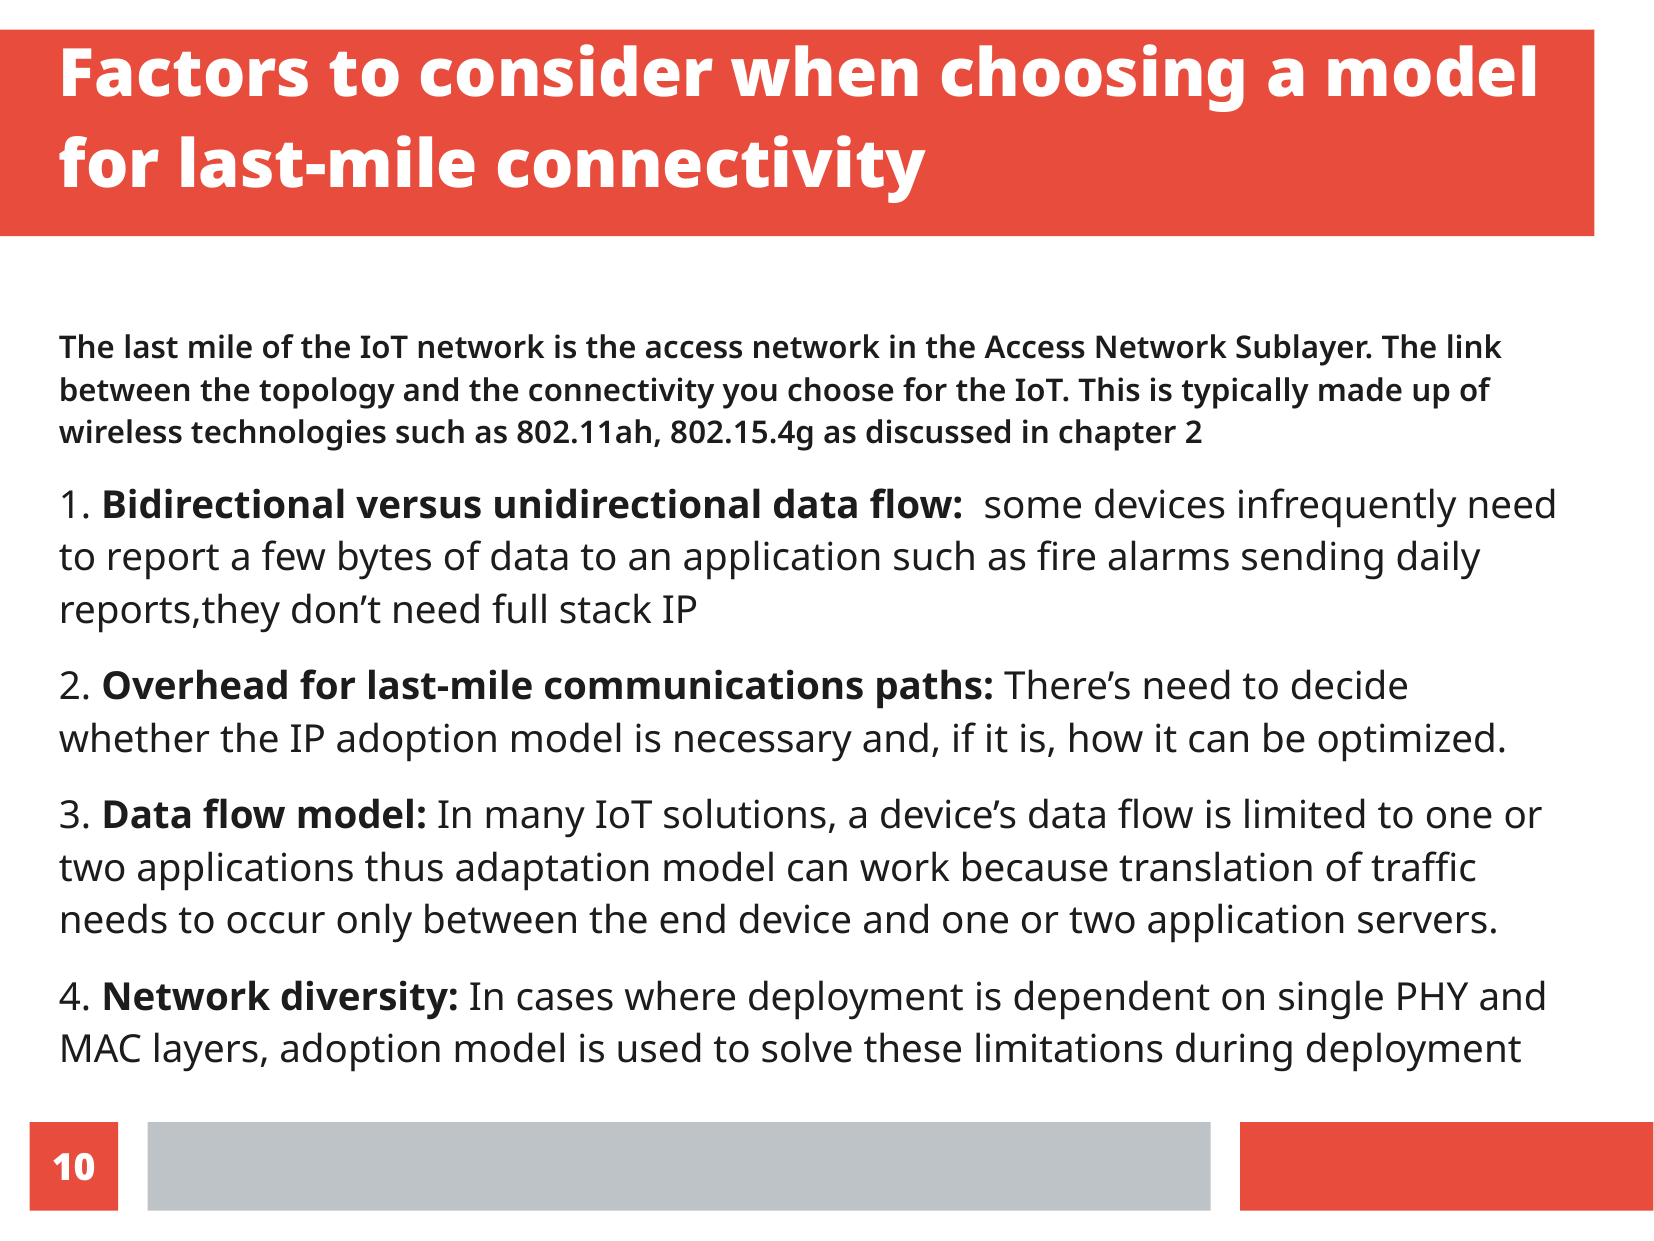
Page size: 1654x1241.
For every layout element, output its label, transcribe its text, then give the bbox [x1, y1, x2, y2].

list The last mile of the IoT network is the access network in the Access Network Sublayer. The link between the topology and the connectivity you choose for the IoT. This is typically made up of wireless technologies such as 802.11ah, 802.15.4g as discussed in chapter 2 1. Bidirectional versus unidirectional data flow: some devices infrequently need to report a few bytes of data to an application such as fire alarms sending daily reports,they don’t need full stack IP 2. Overhead for last-mile communications paths: There’s need to decide whether the IP adoption model is necessary and, if it is, how it can be optimized. 3. Data flow model: In many IoT solutions, a device’s data flow is limited to one or two applications thus adaptation model can work because translation of traffic needs to occur only between the end device and one or two application servers. 4. Network diversity: In cases where deployment is dependent on single PHY and MAC layers, adoption model is used to solve these limitations during deployment [59, 324, 1565, 1093]
title Factors to consider when choosing a model for last-mile connectivity [59, 59, 1595, 207]
